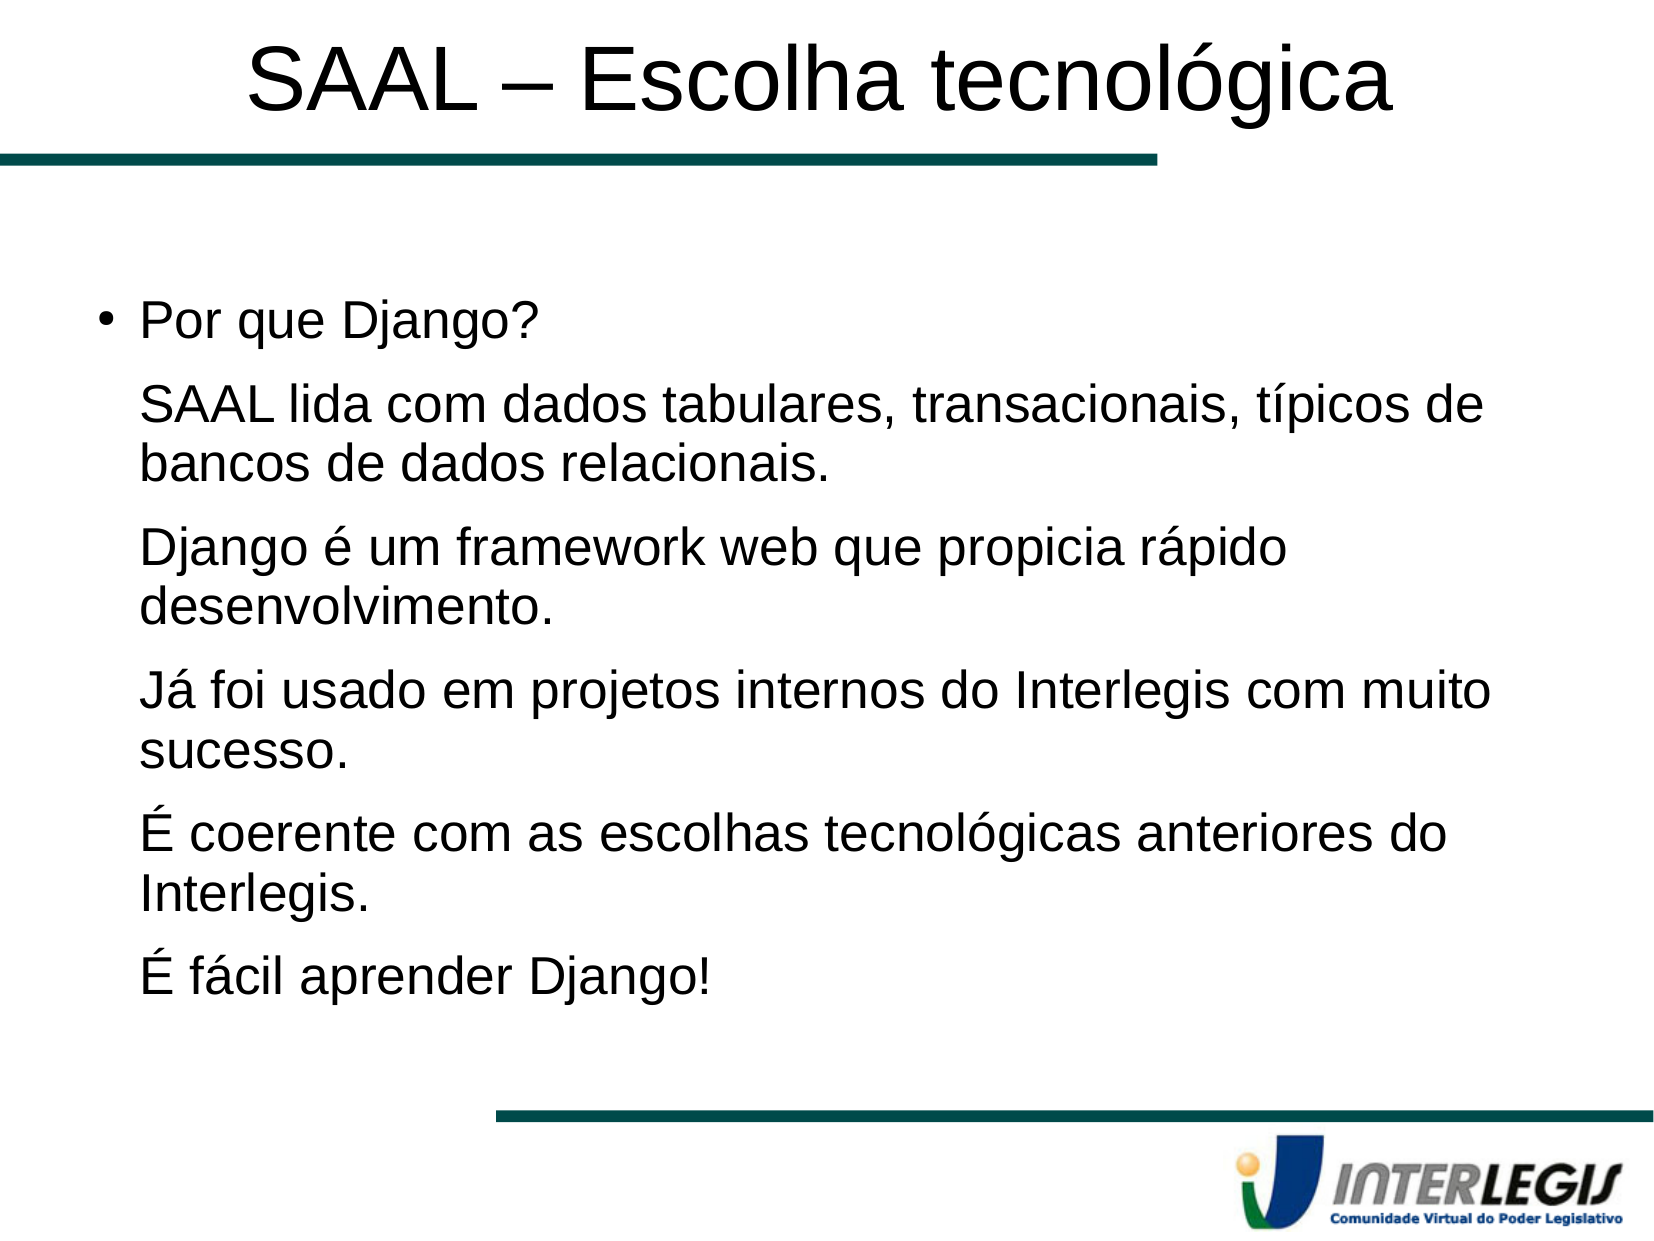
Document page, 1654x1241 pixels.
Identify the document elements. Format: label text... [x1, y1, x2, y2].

text_box [0, 153, 1158, 166]
picture [1223, 1124, 1630, 1232]
list Por que Django? SAAL lida com dados tabulares, transacionais, típicos de bancos de dados relacionais. Django é um framework web que propicia rápido desenvolvimento. Já foi usado em projetos internos do Interlegis com muito sucesso. É coerente com as escolhas tecnológicas anteriores do Interlegis. É fácil aprender Django! [82, 290, 1538, 1010]
title SAAL – Escolha tecnológica [70, 27, 1571, 131]
text_box [496, 1110, 1654, 1123]
